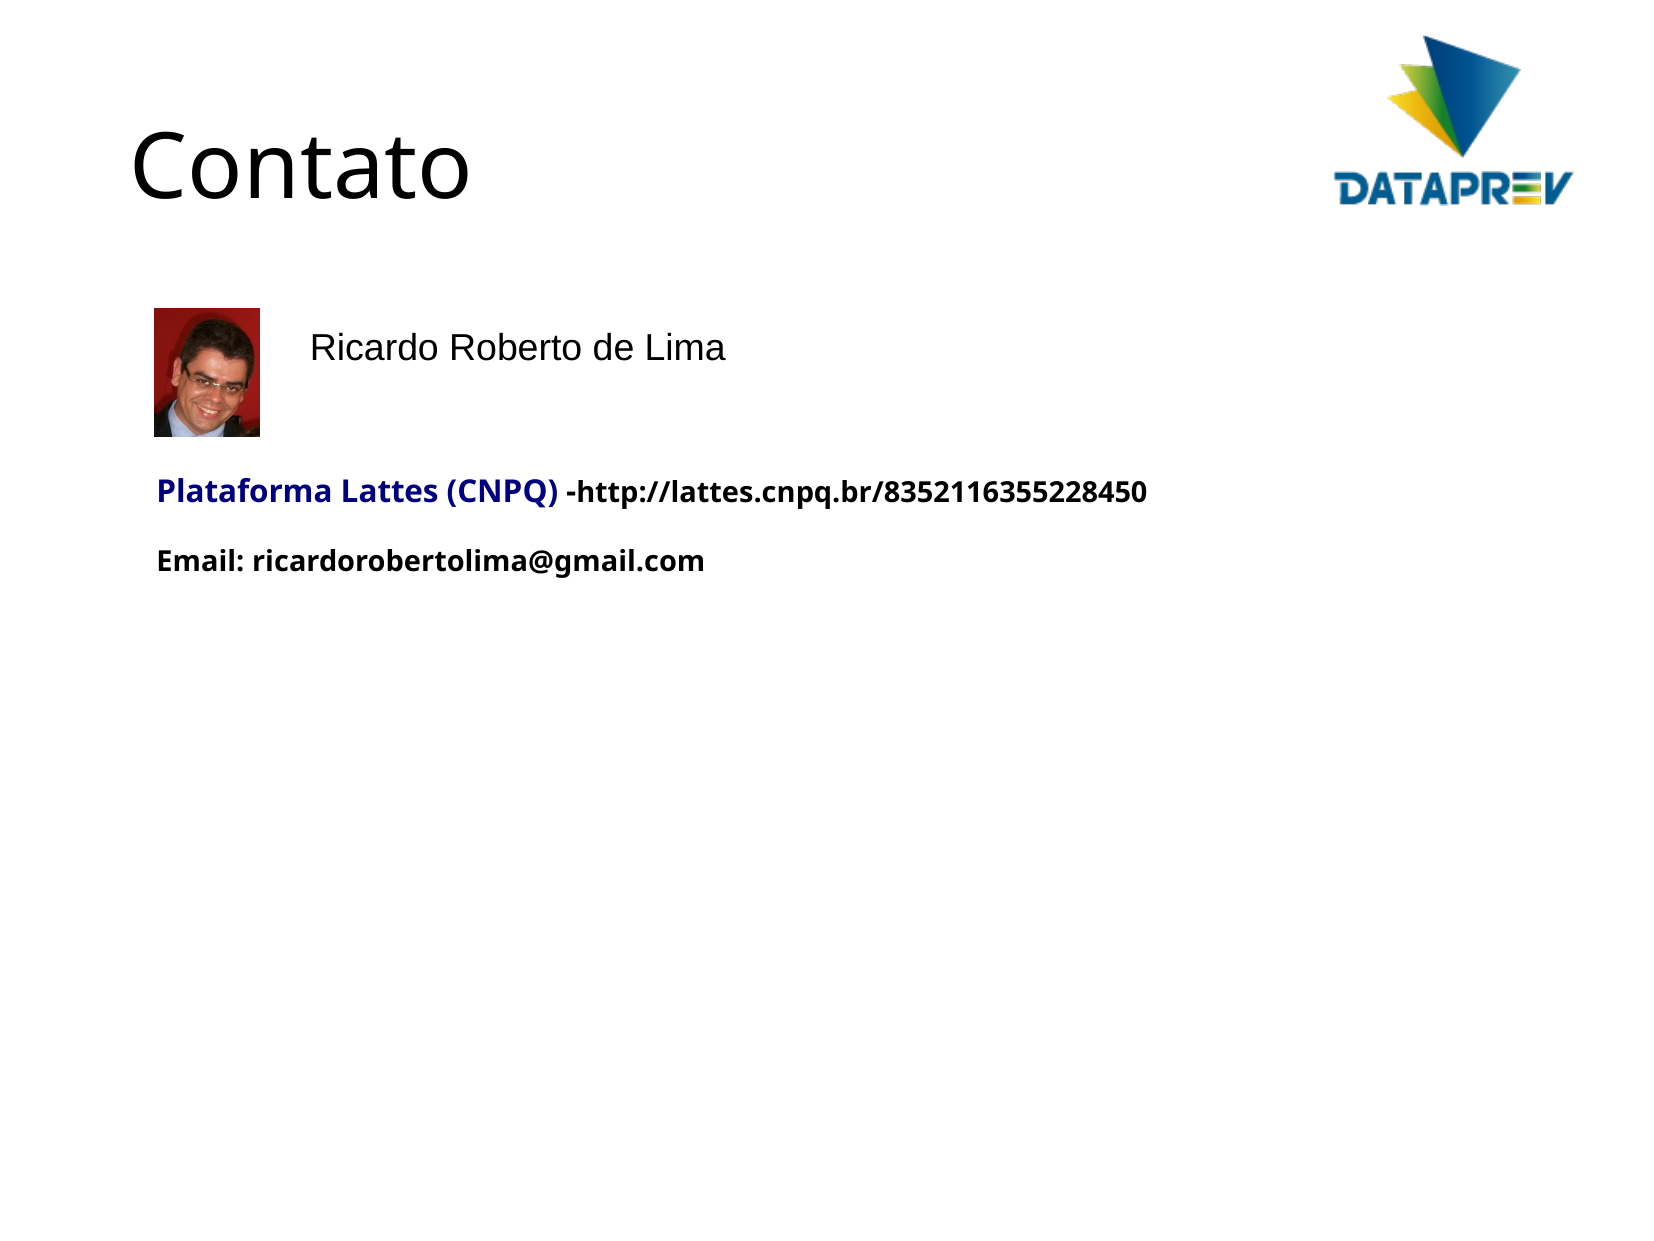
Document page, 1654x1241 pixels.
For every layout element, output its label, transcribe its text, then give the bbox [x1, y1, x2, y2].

text_box Ricardo Roberto de Lima [295, 318, 1193, 376]
text_box Plataforma Lattes (CNPQ) -http://lattes.cnpq.br/8352116355228450 Email: ricardorobertolima@gmail.com [141, 437, 1221, 578]
title Contato [129, 108, 1306, 213]
picture [1334, 35, 1574, 206]
picture [154, 308, 260, 438]
